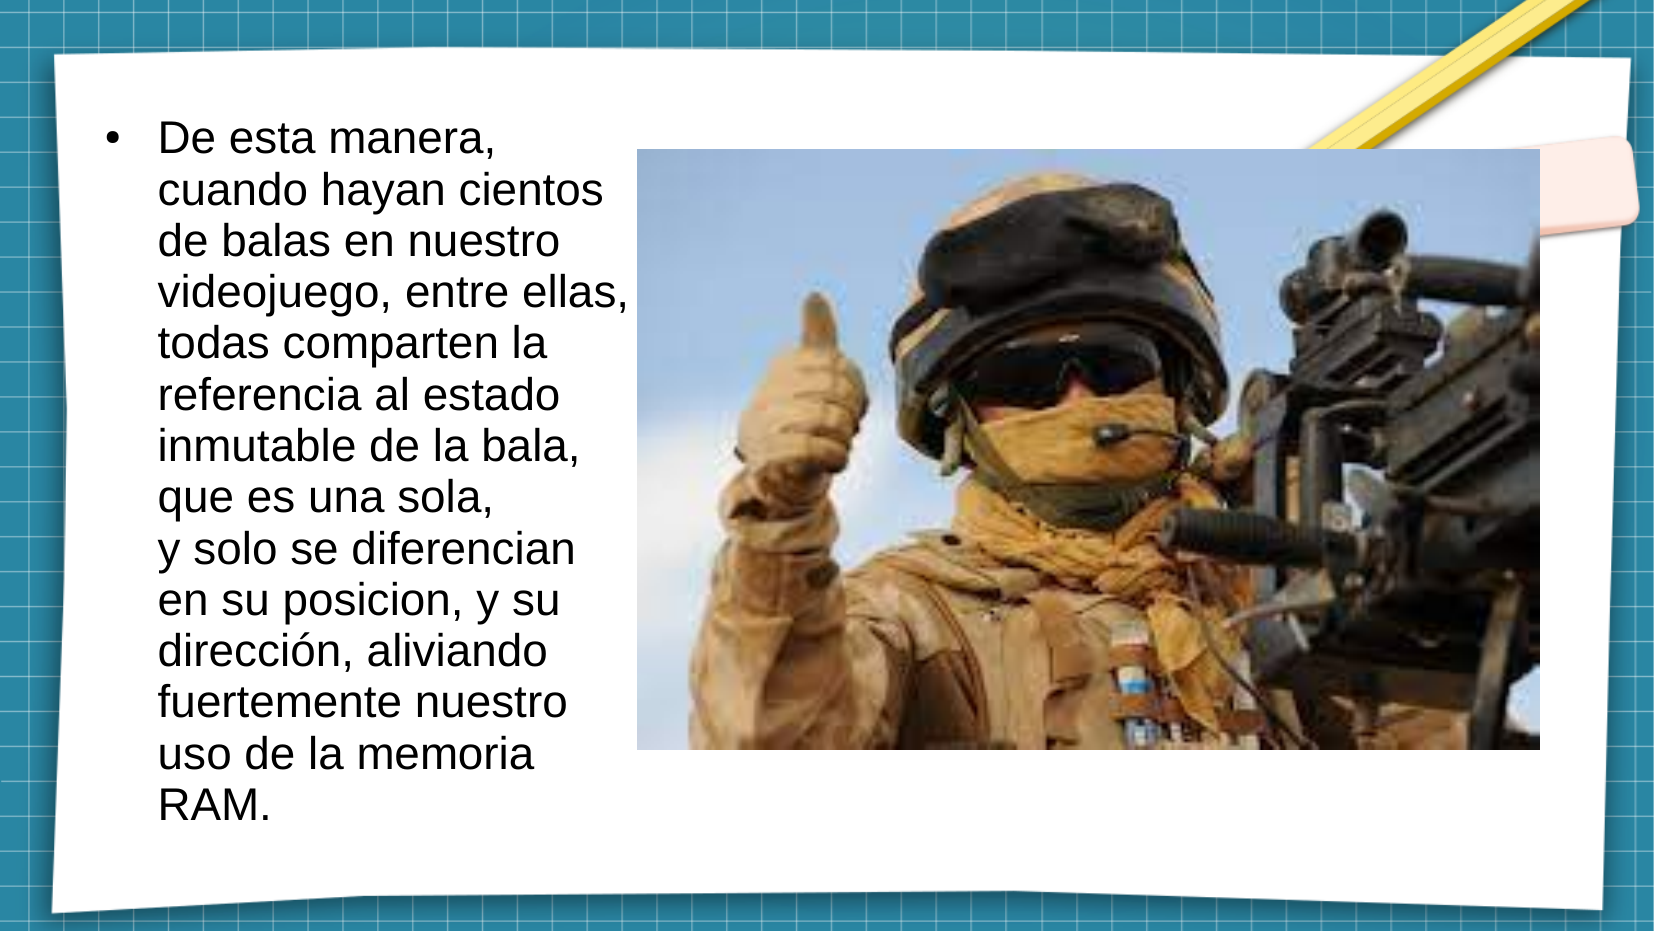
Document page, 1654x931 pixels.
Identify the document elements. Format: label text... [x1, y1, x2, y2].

picture [0, 0, 1654, 931]
list De esta manera, cuando hayan cientos de balas en nuestro videojuego, entre ellas, todas comparten la referencia al estado inmutable de la bala, que es una sola, y solo se diferencian en su posicion, y su dirección, aliviando fuertemente nuestro uso de la memoria RAM. [86, 112, 638, 863]
